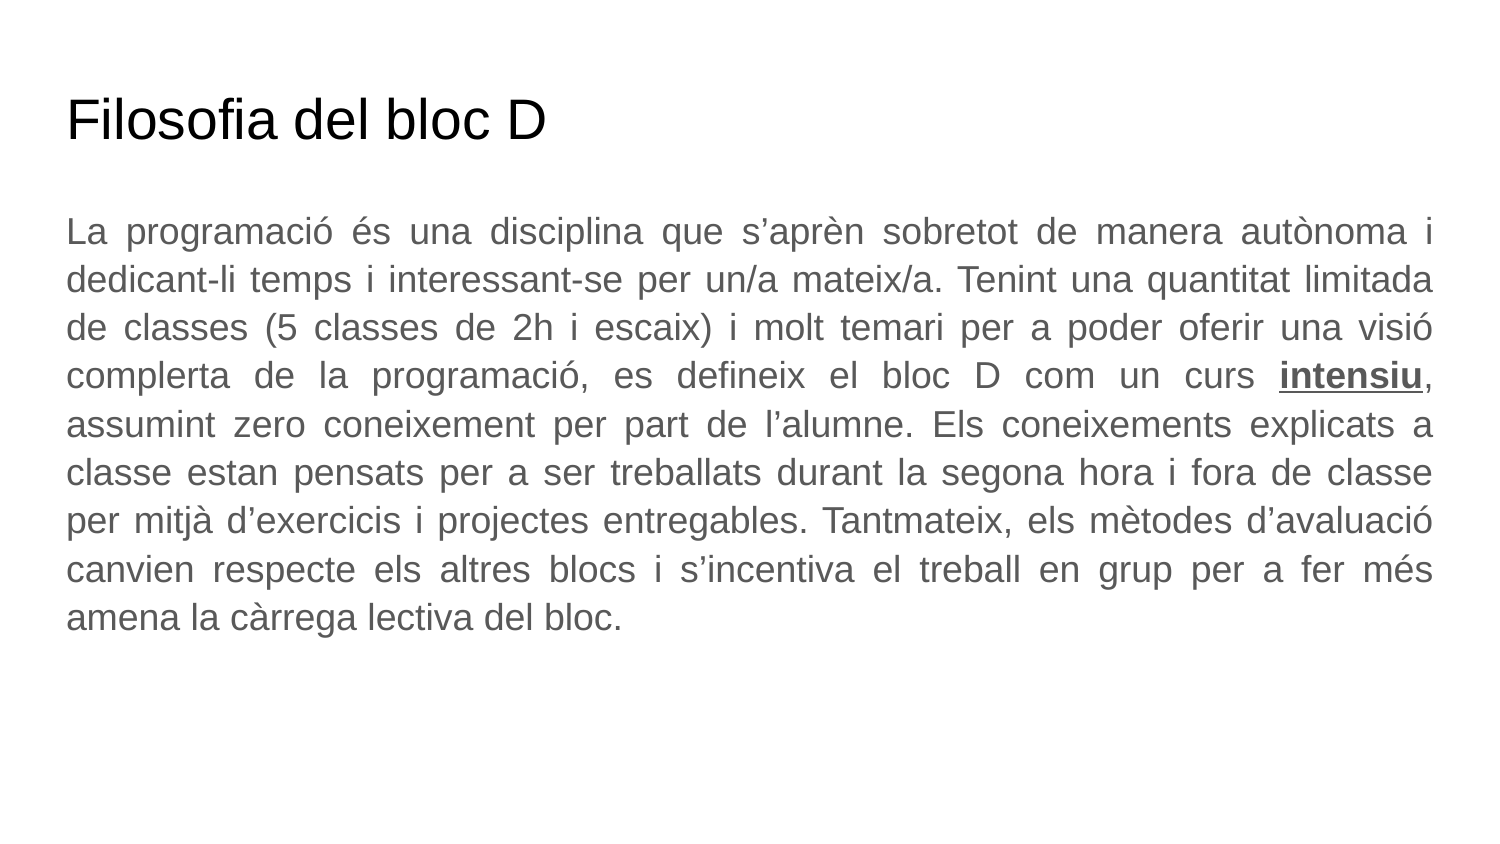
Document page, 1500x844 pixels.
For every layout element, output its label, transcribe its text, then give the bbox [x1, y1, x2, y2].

list La programació és una disciplina que s’aprèn sobretot de manera autònoma i dedicant-li temps i interessant-se per un/a mateix/a. Tenint una quantitat limitada de classes (5 classes de 2h i escaix) i molt temari per a poder oferir una visió complerta de la programació, es defineix el bloc D com un curs intensiu, assumint zero coneixement per part de l’alumne. Els coneixements explicats a classe estan pensats per a ser treballats durant la segona hora i fora de classe per mitjà d’exercicis i projectes entregables. Tantmateix, els mètodes d’avaluació canvien respecte els altres blocs i s’incentiva el treball en grup per a fer més amena la càrrega lectiva del bloc. [51, 189, 1449, 750]
title Filosofia del bloc D [51, 72, 1449, 167]
